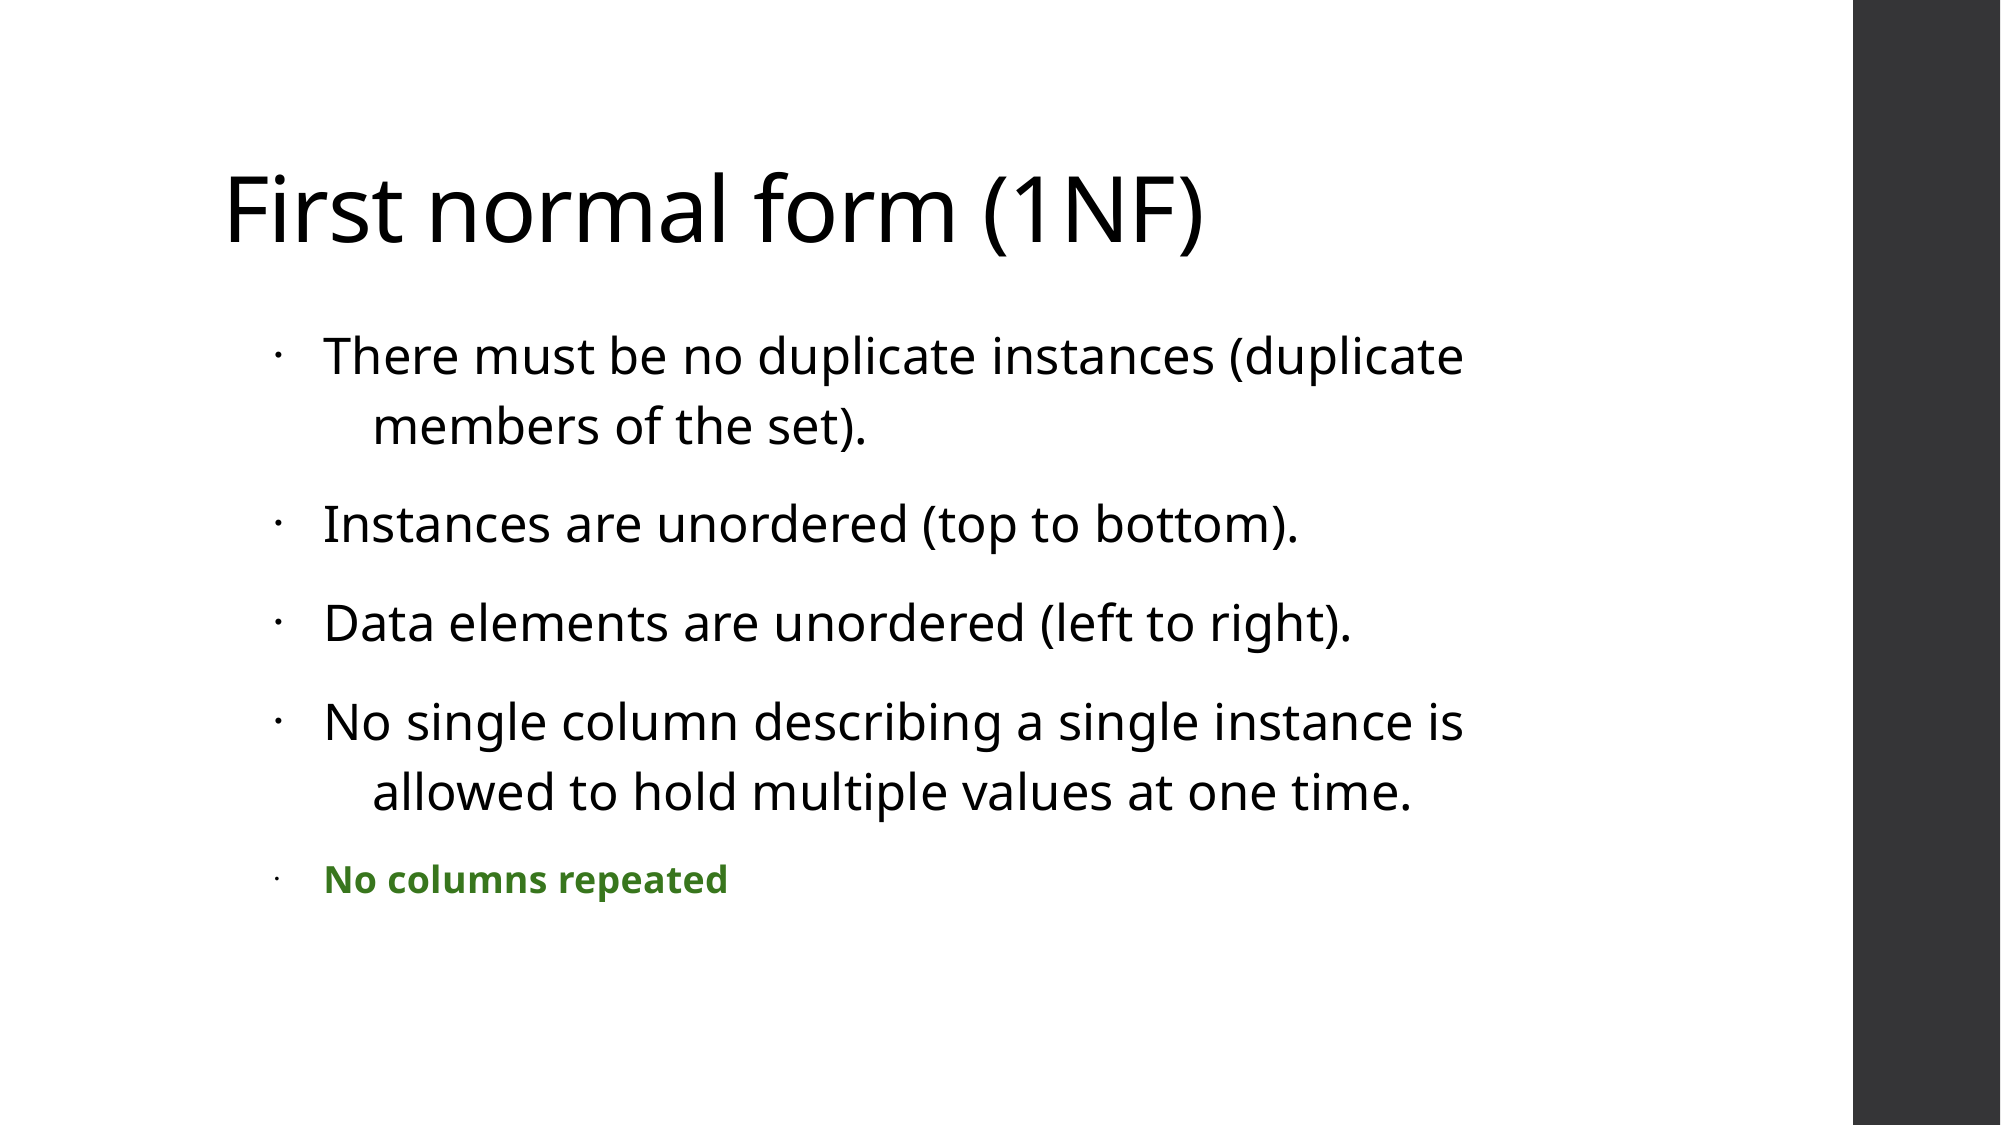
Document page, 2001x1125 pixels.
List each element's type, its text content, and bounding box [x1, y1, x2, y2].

list There must be no duplicate instances (duplicate members of the set). Instances are unordered (top to bottom). Data elements are unordered (left to right). No single column describing a single instance is allowed to hold multiple values at one time. No columns repeated [206, 299, 1617, 1014]
title First normal form (1NF) [206, 60, 1797, 278]
